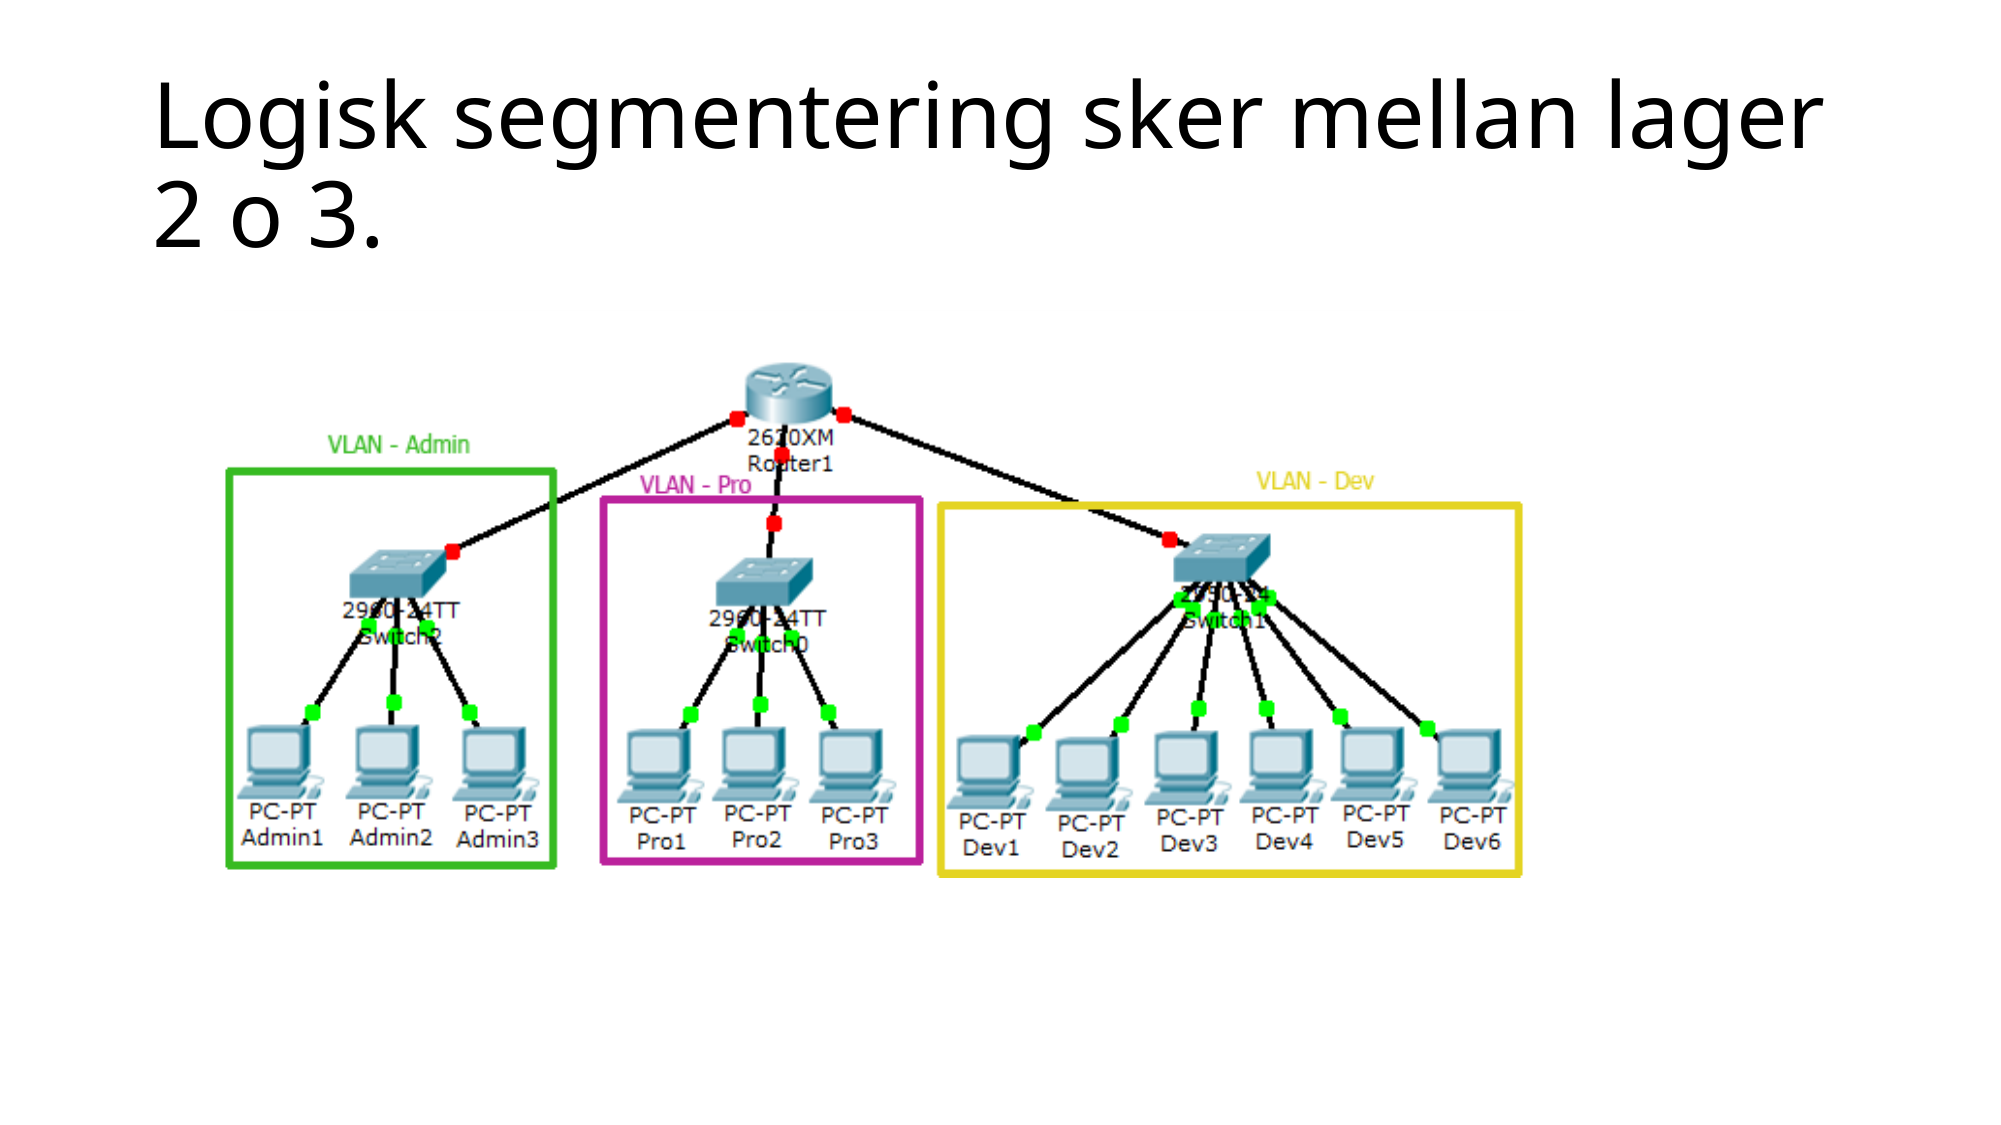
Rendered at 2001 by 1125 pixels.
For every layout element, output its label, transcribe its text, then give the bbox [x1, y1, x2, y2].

picture [224, 309, 1525, 878]
title Logisk segmentering sker mellan lager 2 o 3. [137, 59, 1863, 278]
